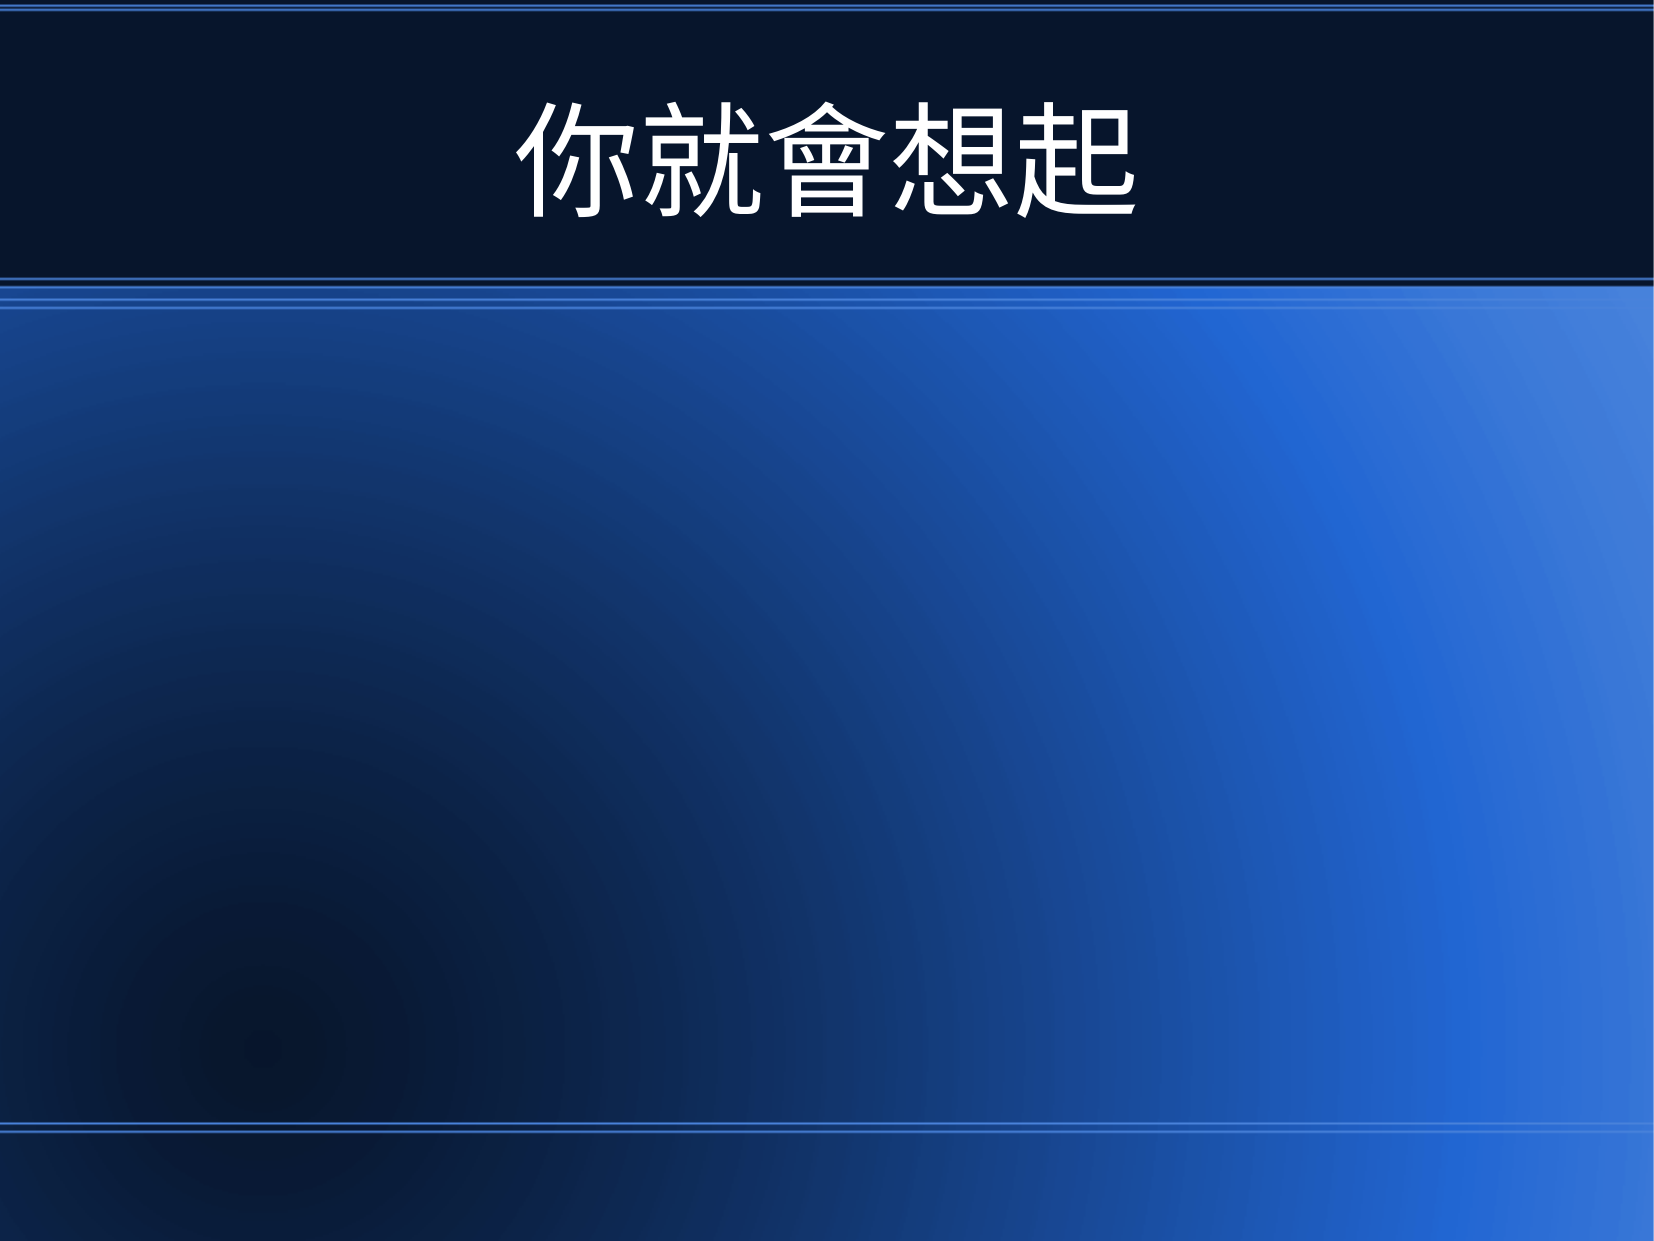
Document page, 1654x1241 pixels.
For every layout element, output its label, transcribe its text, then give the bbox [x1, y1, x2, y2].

title 你就會想起 [82, 49, 1571, 257]
picture [0, 0, 1654, 1241]
